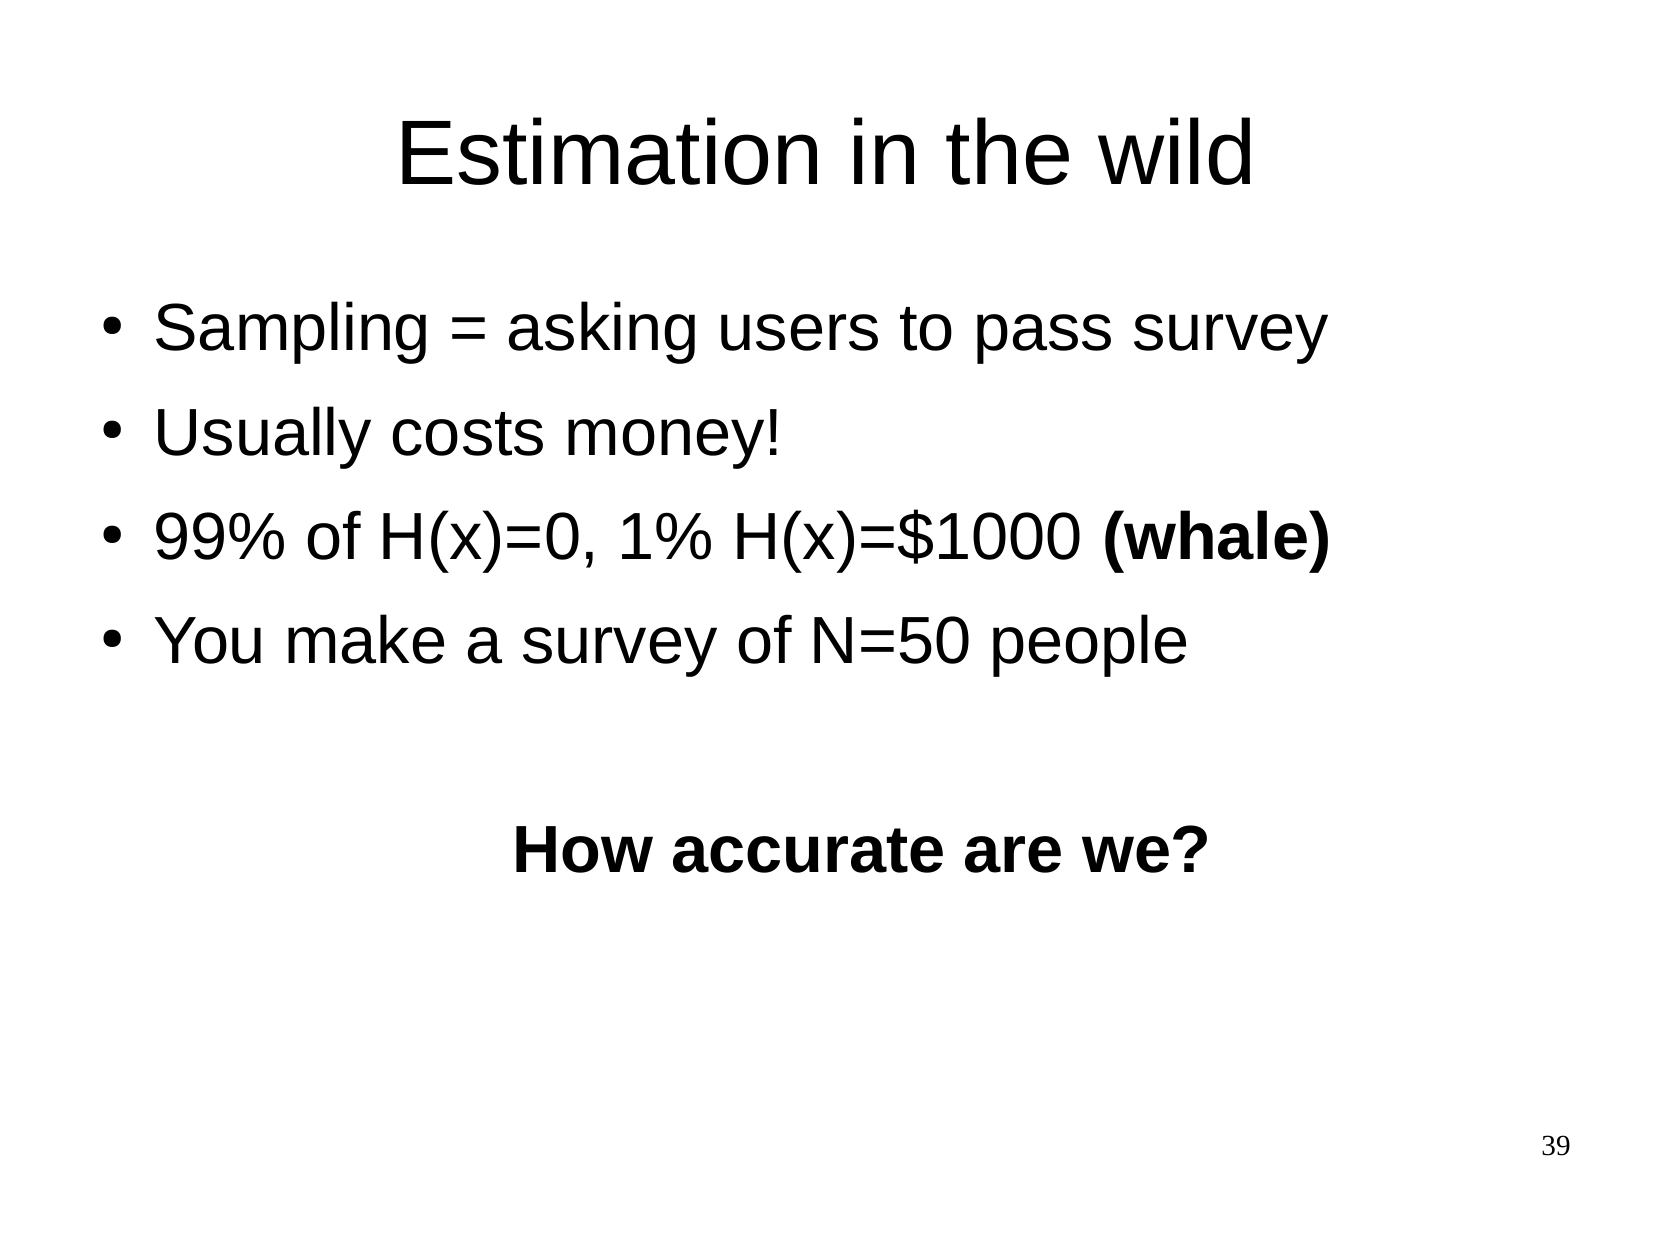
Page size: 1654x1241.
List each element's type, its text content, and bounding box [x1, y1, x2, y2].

list Sampling = asking users to pass survey Usually costs money! 99% of H(x)=0, 1% H(x)=$1000 (whale) You make a survey of N=50 people How accurate are we? [82, 290, 1571, 1156]
title Estimation in the wild [82, 49, 1571, 257]
